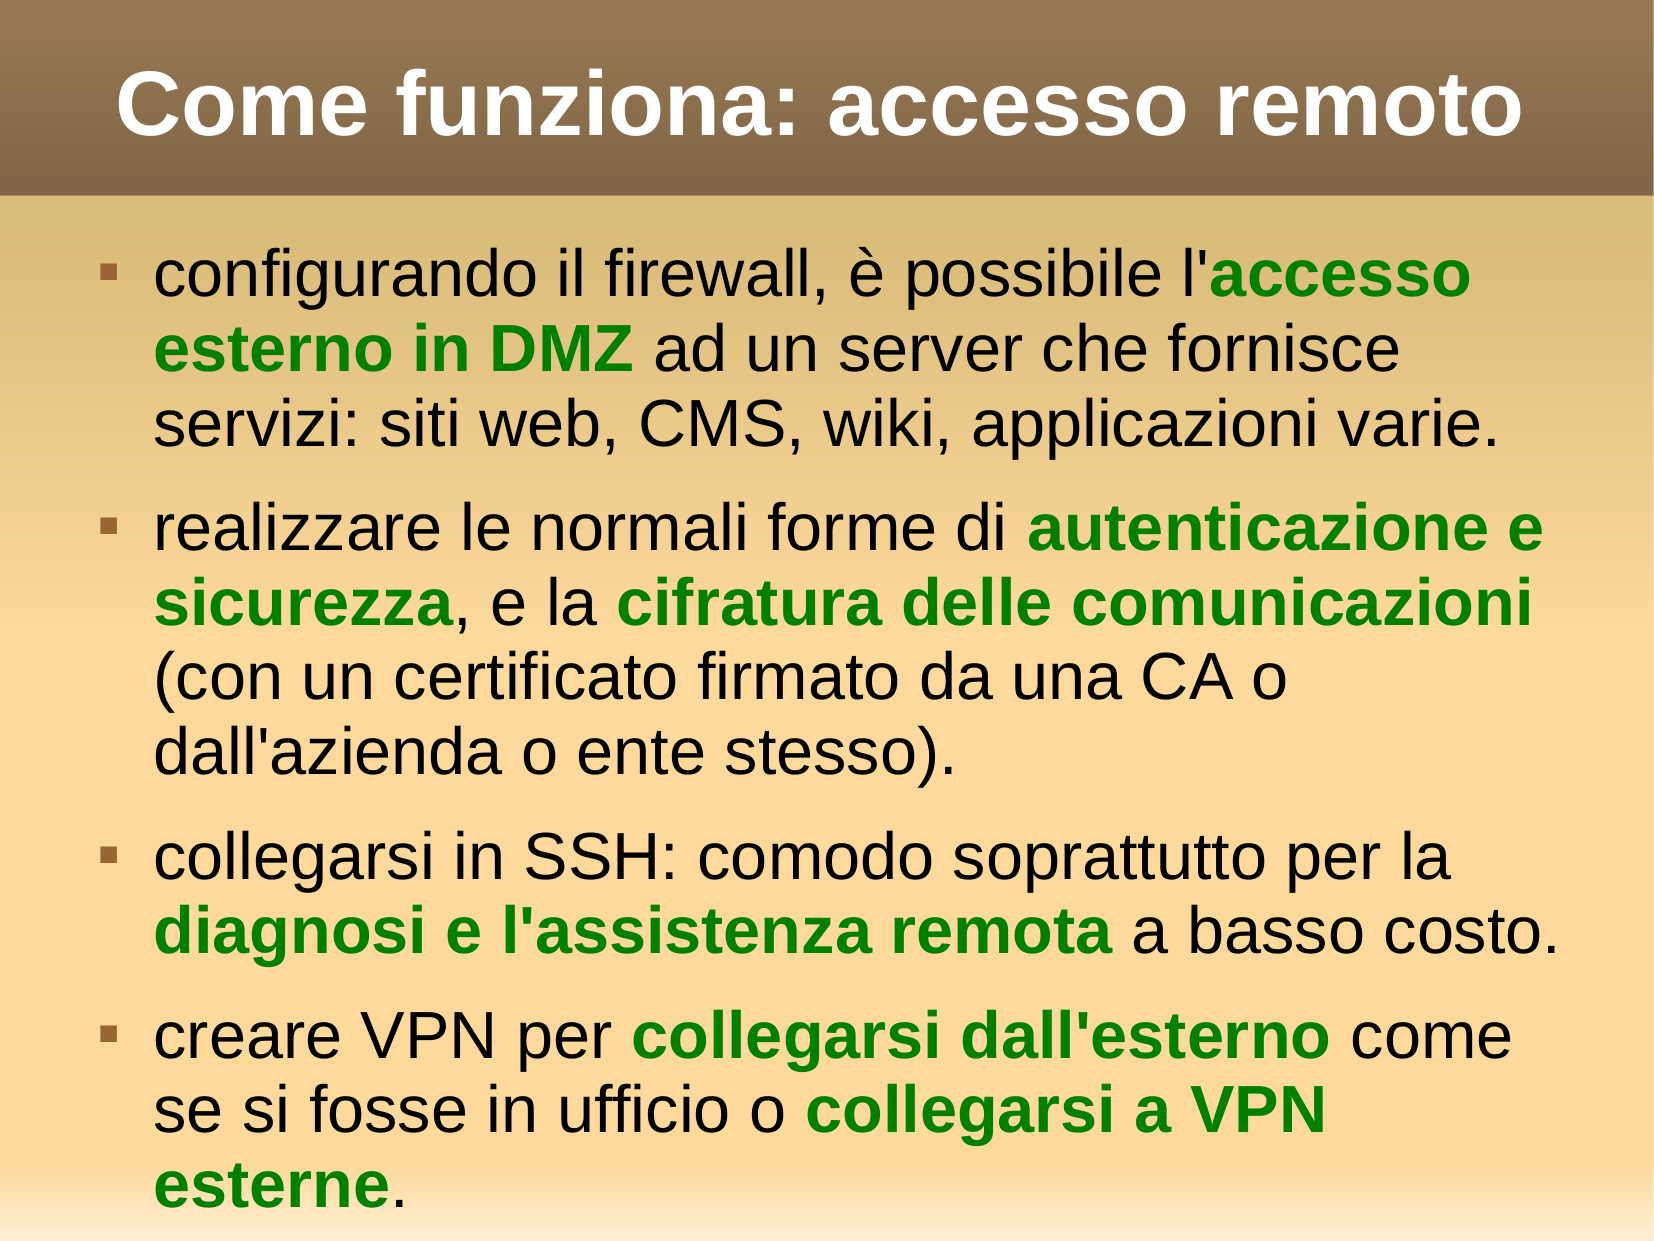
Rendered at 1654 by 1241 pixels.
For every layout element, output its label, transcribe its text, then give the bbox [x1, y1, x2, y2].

title Come funziona: accesso remoto [76, 7, 1565, 200]
picture [0, 0, 1654, 1241]
list configurando il firewall, è possibile l'accesso esterno in DMZ ad un server che fornisce servizi: siti web, CMS, wiki, applicazioni varie. realizzare le normali forme di autenticazione e sicurezza, e la cifratura delle comunicazioni (con un certificato firmato da una CA o dall'azienda o ente stesso). collegarsi in SSH: comodo soprattutto per la diagnosi e l'assistenza remota a basso costo. creare VPN per collegarsi dall'esterno come se si fosse in ufficio o collegarsi a VPN esterne. [82, 236, 1571, 1241]
